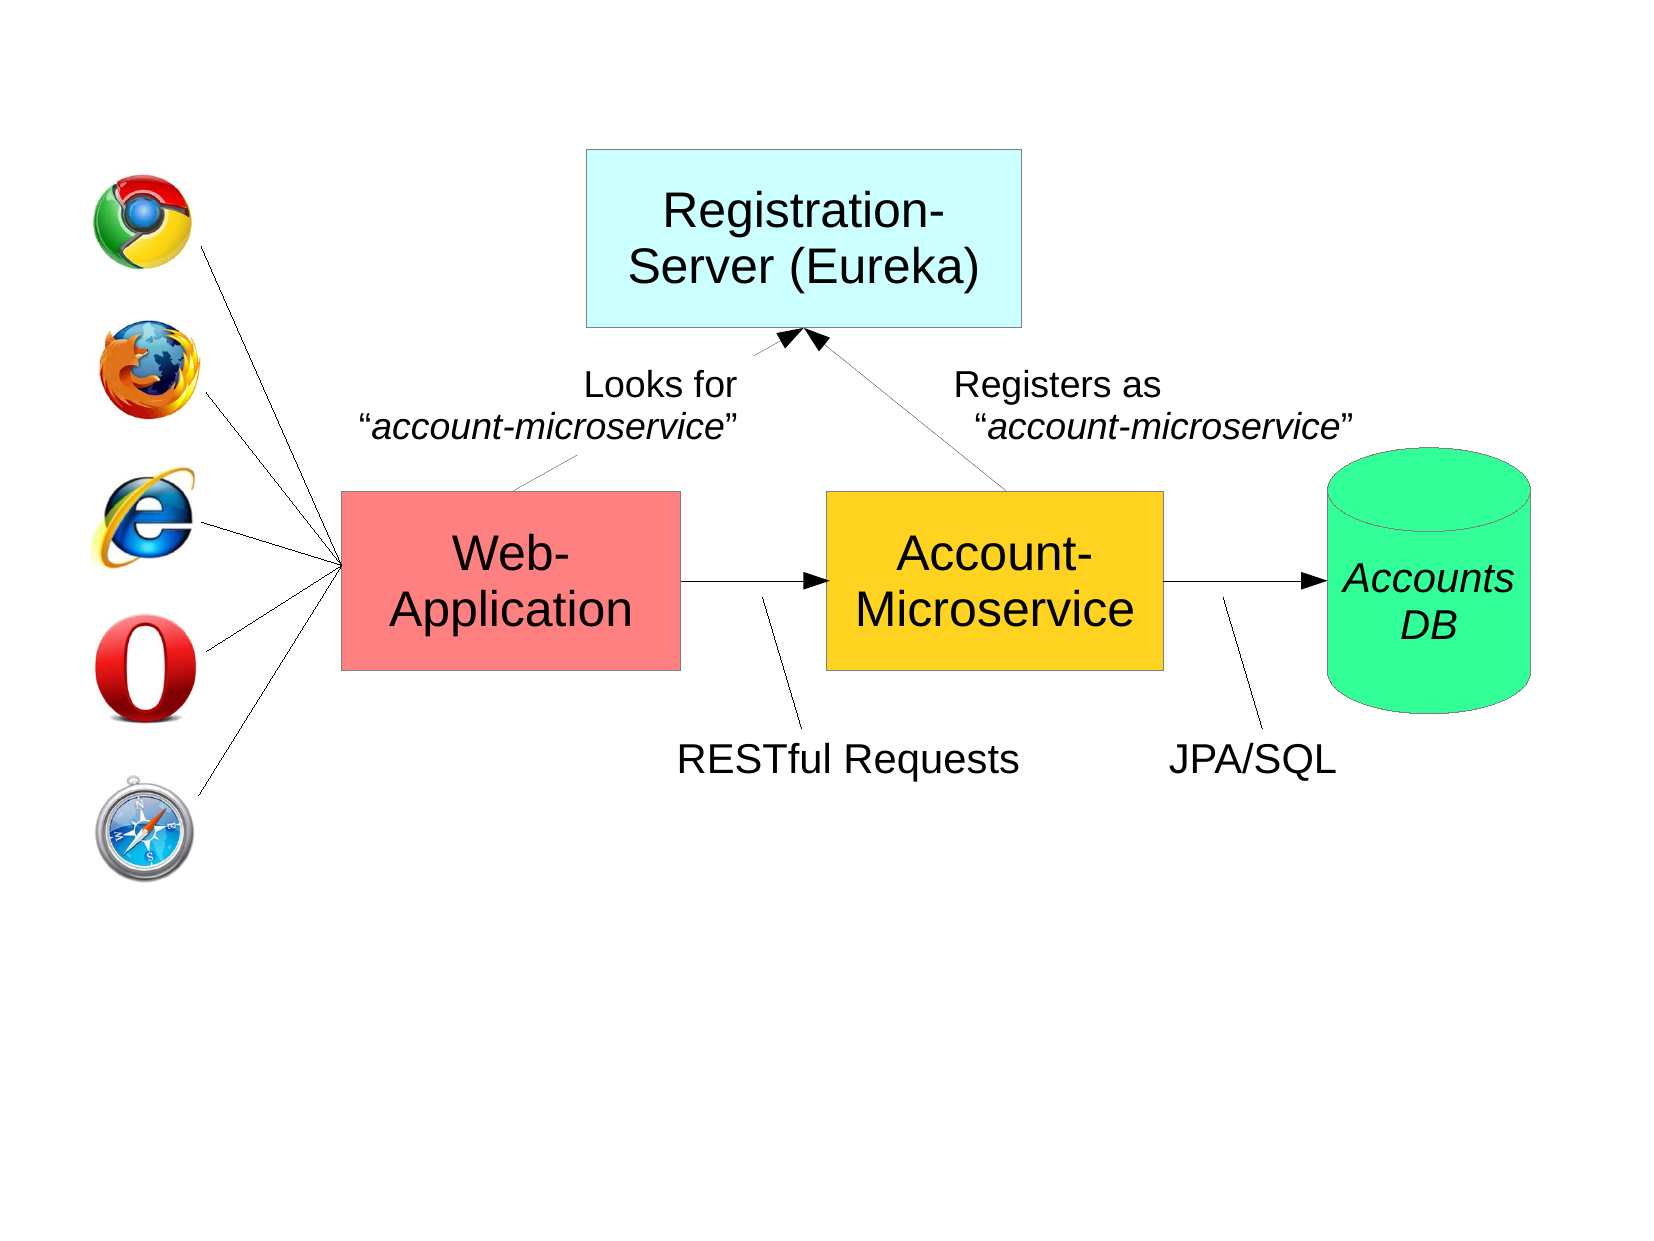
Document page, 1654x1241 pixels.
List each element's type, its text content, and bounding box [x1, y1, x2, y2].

picture [90, 466, 200, 570]
text_box Account- Microservice [826, 491, 1164, 671]
text_box Registers as “account-microservice” [939, 355, 1369, 455]
text_box Accounts DB [1327, 447, 1531, 714]
text_box Registration- Server (Eureka) [586, 149, 1022, 328]
picture [86, 612, 205, 732]
picture [89, 167, 201, 275]
picture [86, 316, 205, 424]
text_box Web- Application [341, 491, 681, 671]
picture [91, 773, 199, 886]
text_box Looks for “account-microservice” [344, 355, 757, 455]
text_box JPA/SQL [1152, 728, 1354, 790]
text_box RESTful Requests [662, 728, 1035, 790]
